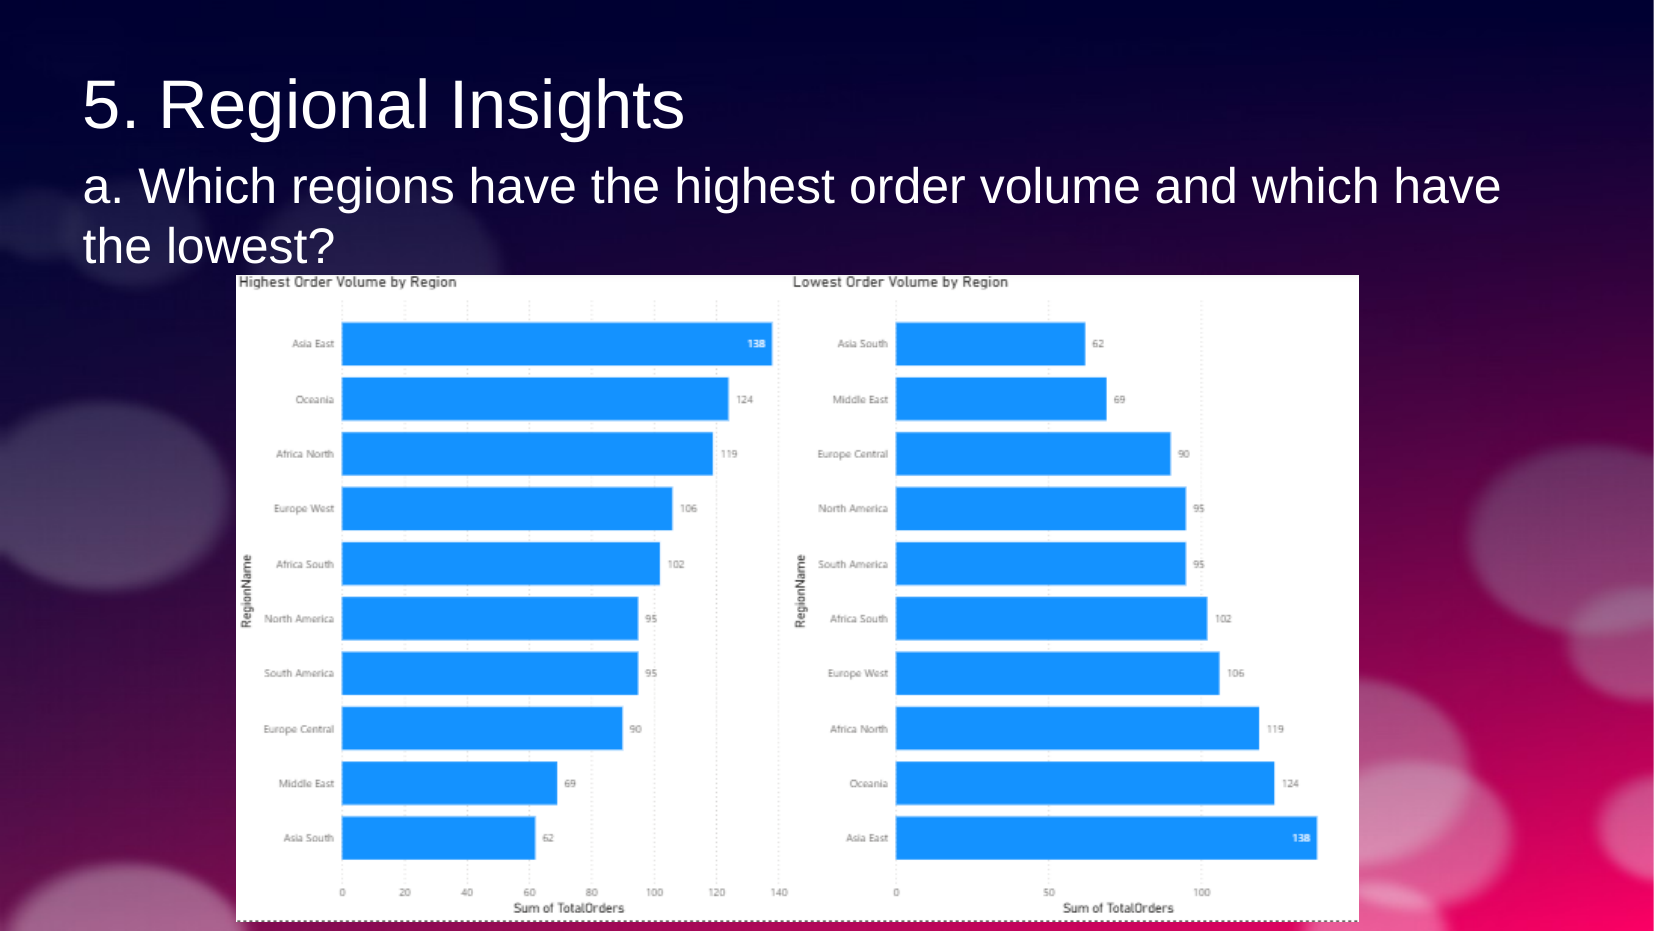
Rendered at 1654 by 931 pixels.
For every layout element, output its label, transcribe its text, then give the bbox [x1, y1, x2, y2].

title 5. Regional Insights [82, 23, 1571, 153]
picture [236, 275, 1359, 922]
list a. Which regions have the highest order volume and which have the lowest? [82, 153, 1571, 747]
